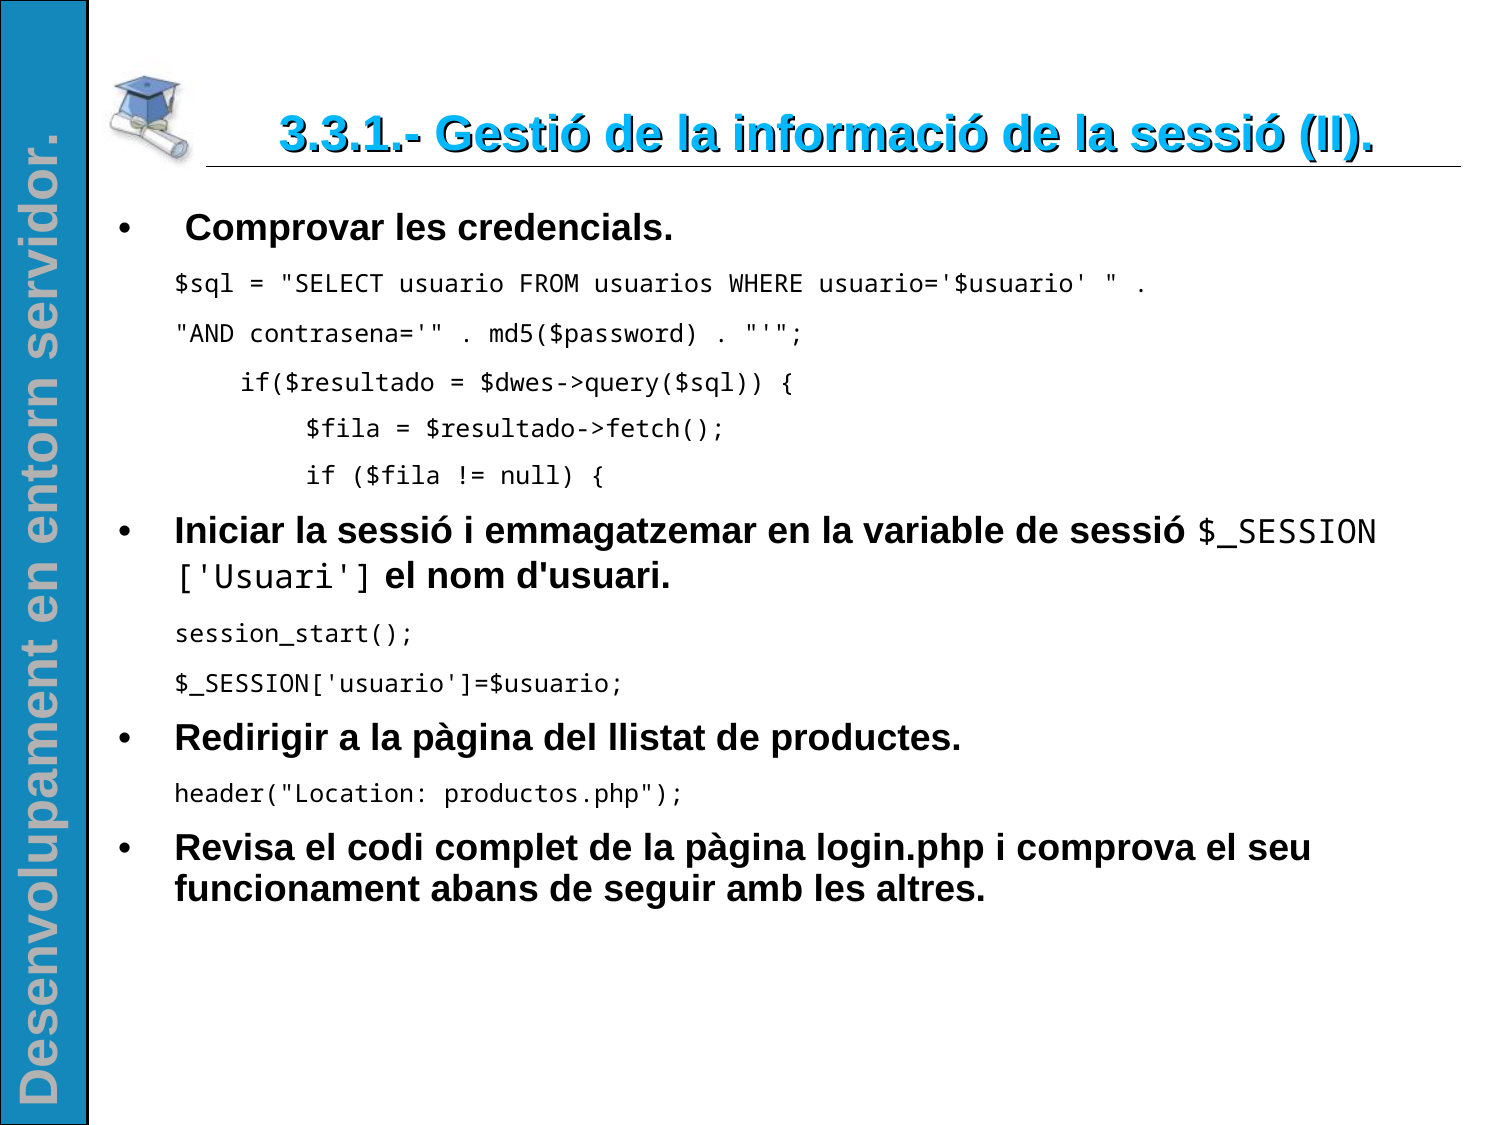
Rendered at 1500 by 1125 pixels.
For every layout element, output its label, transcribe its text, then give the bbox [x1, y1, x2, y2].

title 3.3.1.- Gestió de la informació de la sessió (II). [206, 88, 1447, 178]
picture [93, 61, 206, 174]
list Comprovar les credencials. $sql = "SELECT usuario FROM usuarios WHERE usuario='$usuario' " . "AND contrasena='" . md5($password) . "'"; if($resultado = $dwes->query($sql)) { $fila = $resultado->fetch(); if ($fila != null) { Iniciar la sessió i emmagatzemar en la variable de sessió $_SESSION ['Usuari'] el nom d'usuari. session_start(); $_SESSION['usuario']=$usuario; Redirigir a la pàgina del llistat de productes. header("Location: productos.php"); Revisa el codi complet de la pàgina login.php i comprova el seu funcionament abans de seguir amb les altres. [118, 206, 1477, 1093]
